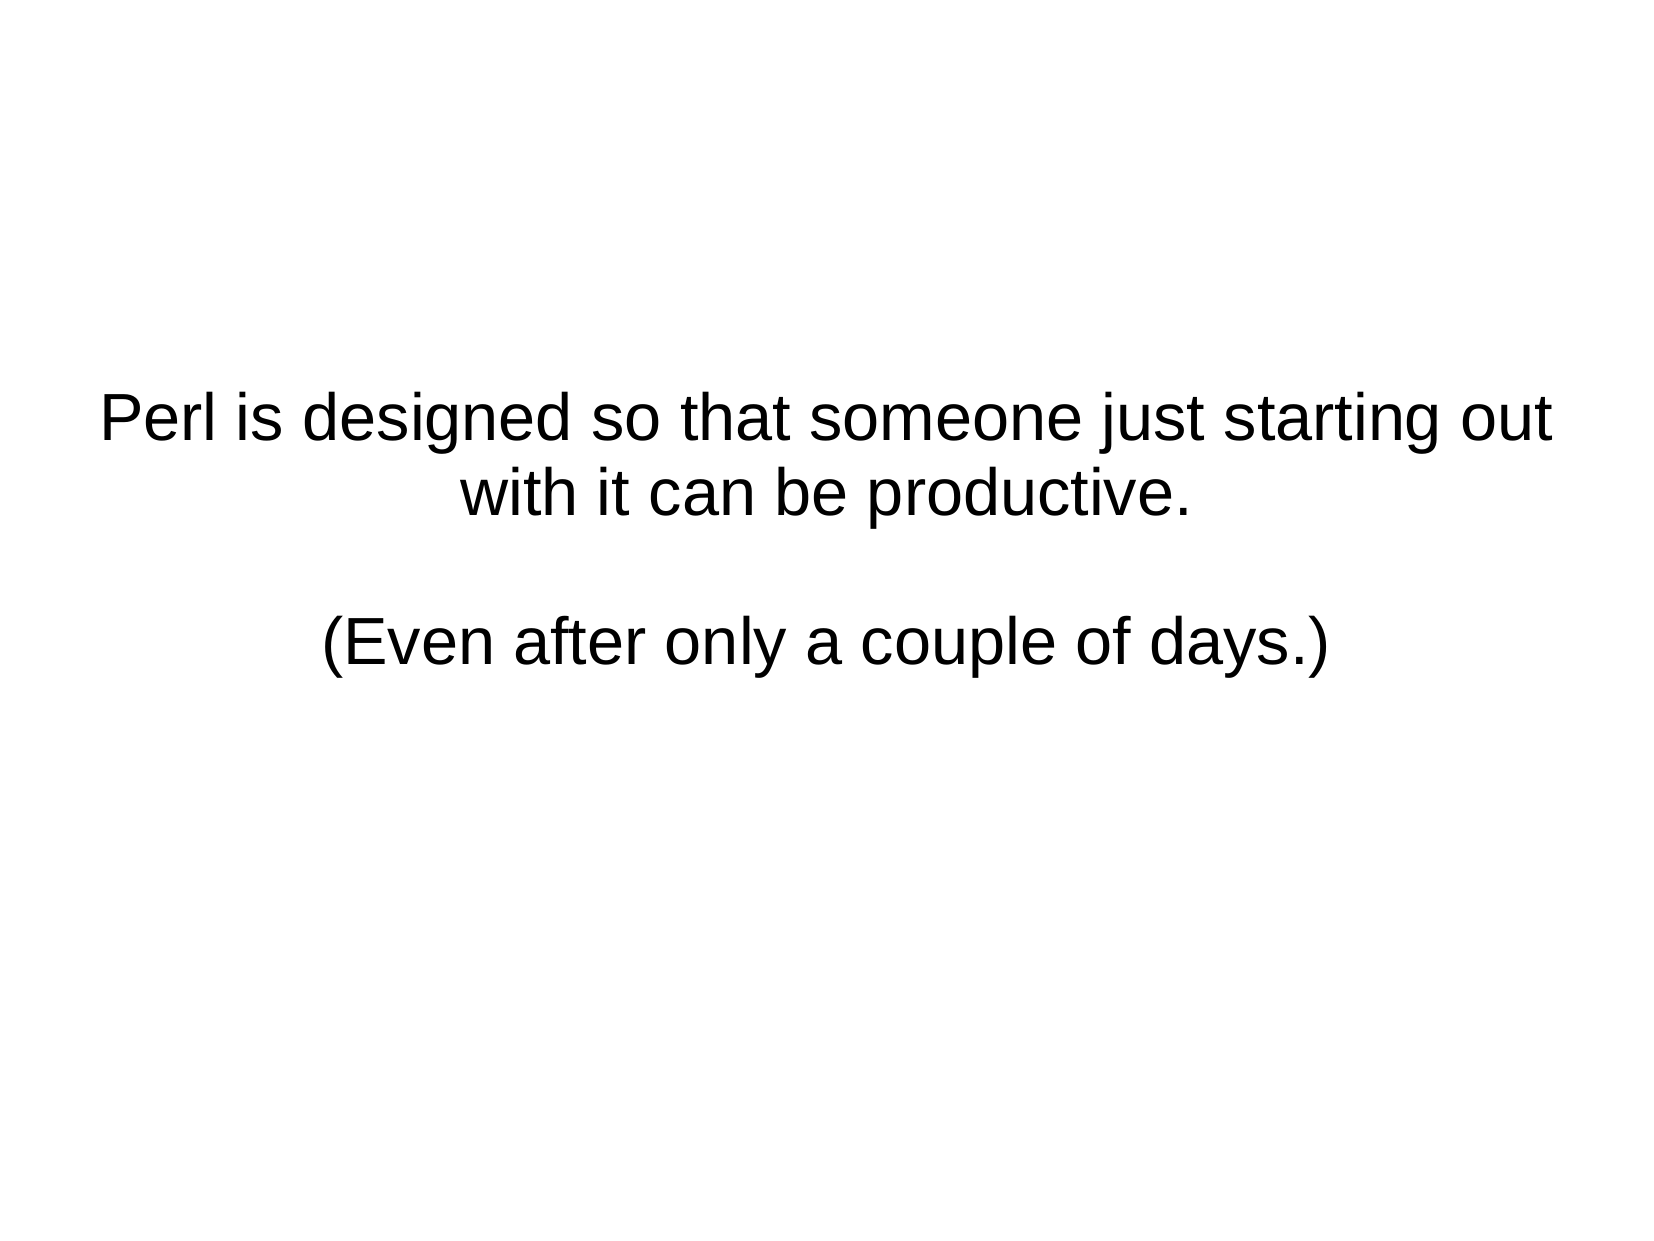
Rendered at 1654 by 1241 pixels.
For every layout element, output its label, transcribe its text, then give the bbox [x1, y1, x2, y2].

subtitle Perl is designed so that someone just starting out with it can be productive. (Even after only a couple of days.) [82, 49, 1571, 1010]
